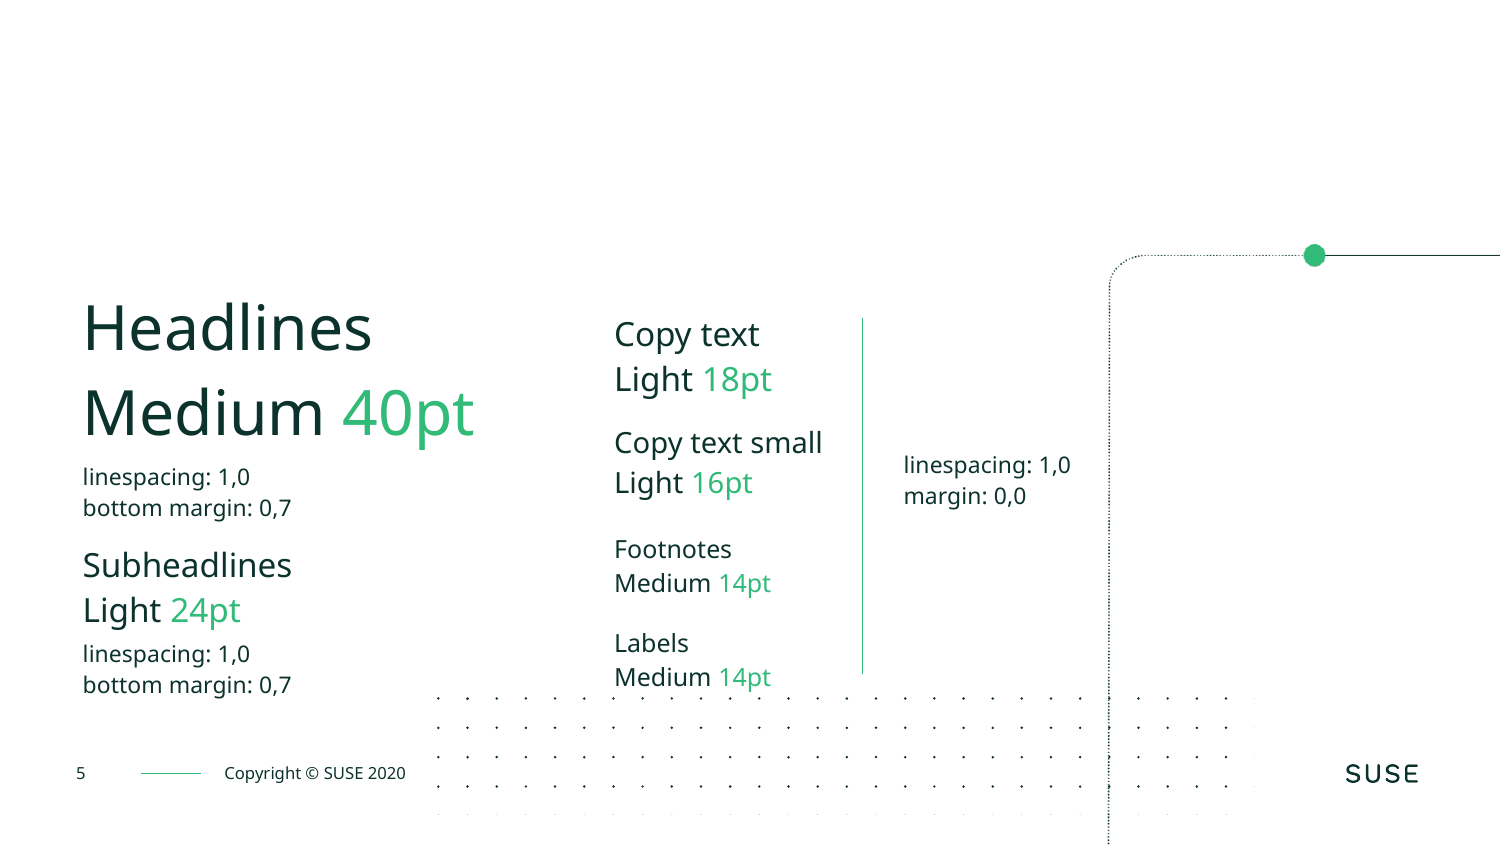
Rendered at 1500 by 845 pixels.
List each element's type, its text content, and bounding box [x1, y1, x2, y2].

title Copy text small Light 16pt [614, 422, 851, 526]
title linespacing: 1,0 margin: 0,0 [903, 448, 1099, 520]
title Labels Medium 14pt [614, 625, 827, 697]
title linespacing: 1,0 bottom margin: 0,7 [82, 637, 414, 709]
title Copy text Light 18pt [614, 310, 851, 414]
title Headlines Medium 40pt [82, 283, 591, 431]
title Footnotes Medium 14pt [614, 531, 827, 603]
title linespacing: 1,0 bottom margin: 0,7 [82, 460, 414, 532]
title Subheadlines Light 24pt [82, 542, 414, 621]
picture [1107, 244, 1500, 845]
